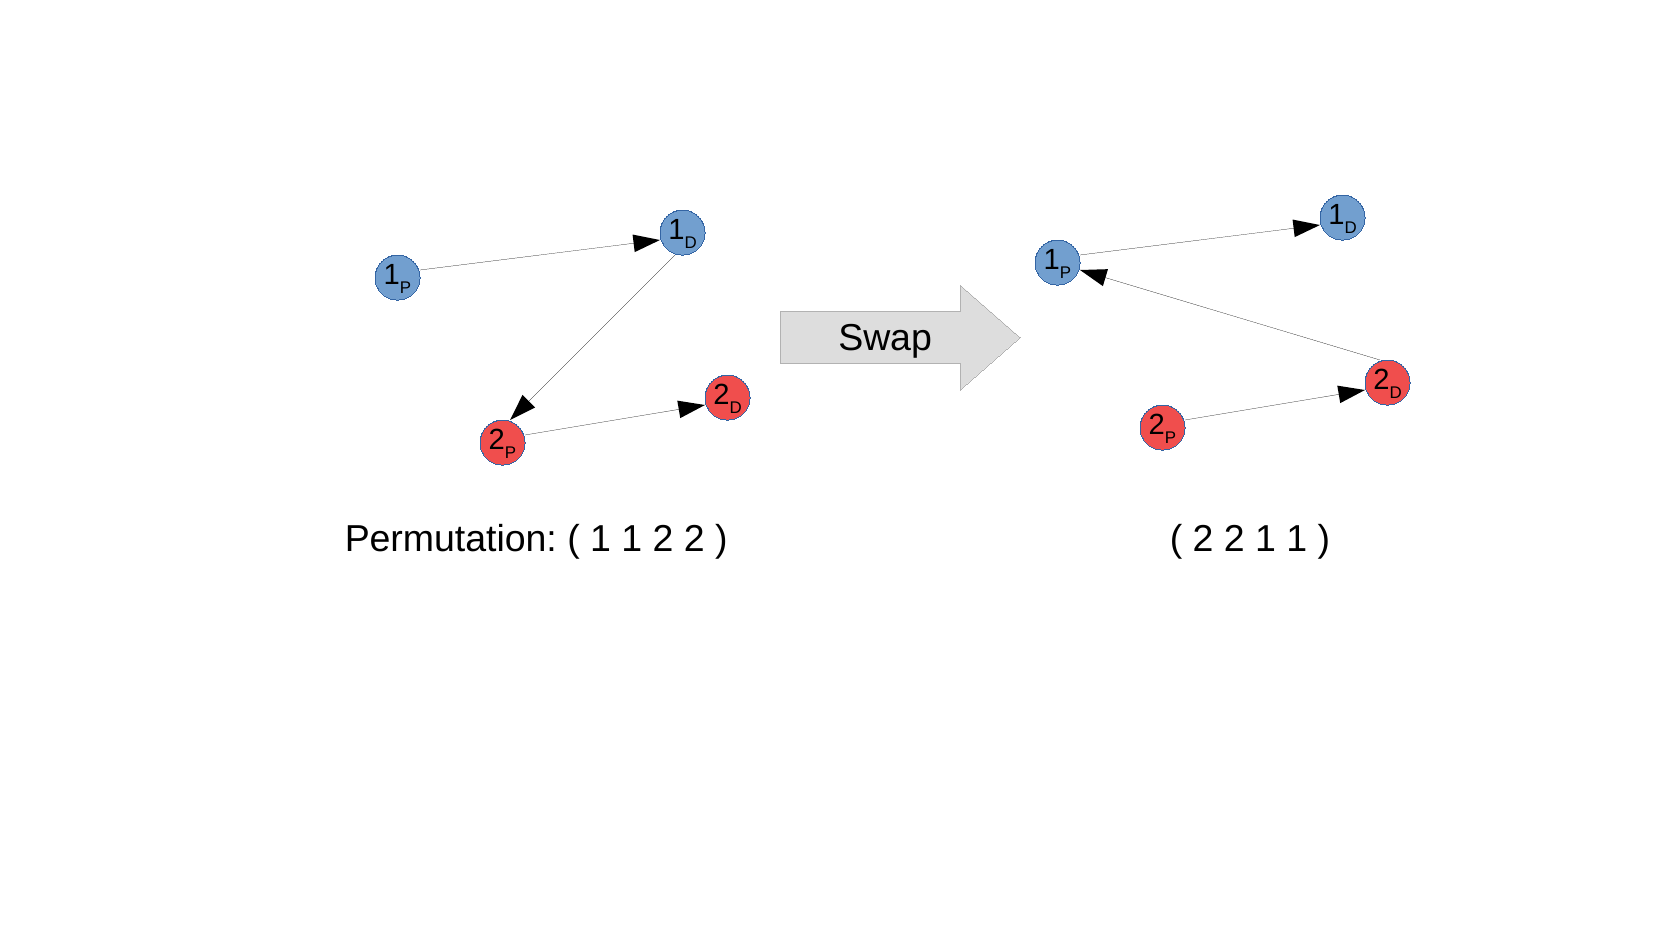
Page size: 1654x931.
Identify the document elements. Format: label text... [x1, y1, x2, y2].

text_box 2D [1365, 360, 1411, 406]
text_box 2D [705, 375, 751, 421]
text_box 1P [375, 255, 421, 301]
text_box 1D [660, 210, 706, 256]
text_box 1D [1320, 195, 1366, 241]
text_box 2P [480, 420, 526, 466]
text_box 1P [1035, 240, 1081, 286]
text_box Permutation: ( 1 1 2 2 ) ( 2 2 1 1 ) [330, 510, 1441, 609]
text_box Swap [780, 285, 1021, 391]
text_box 2P [1140, 405, 1186, 451]
